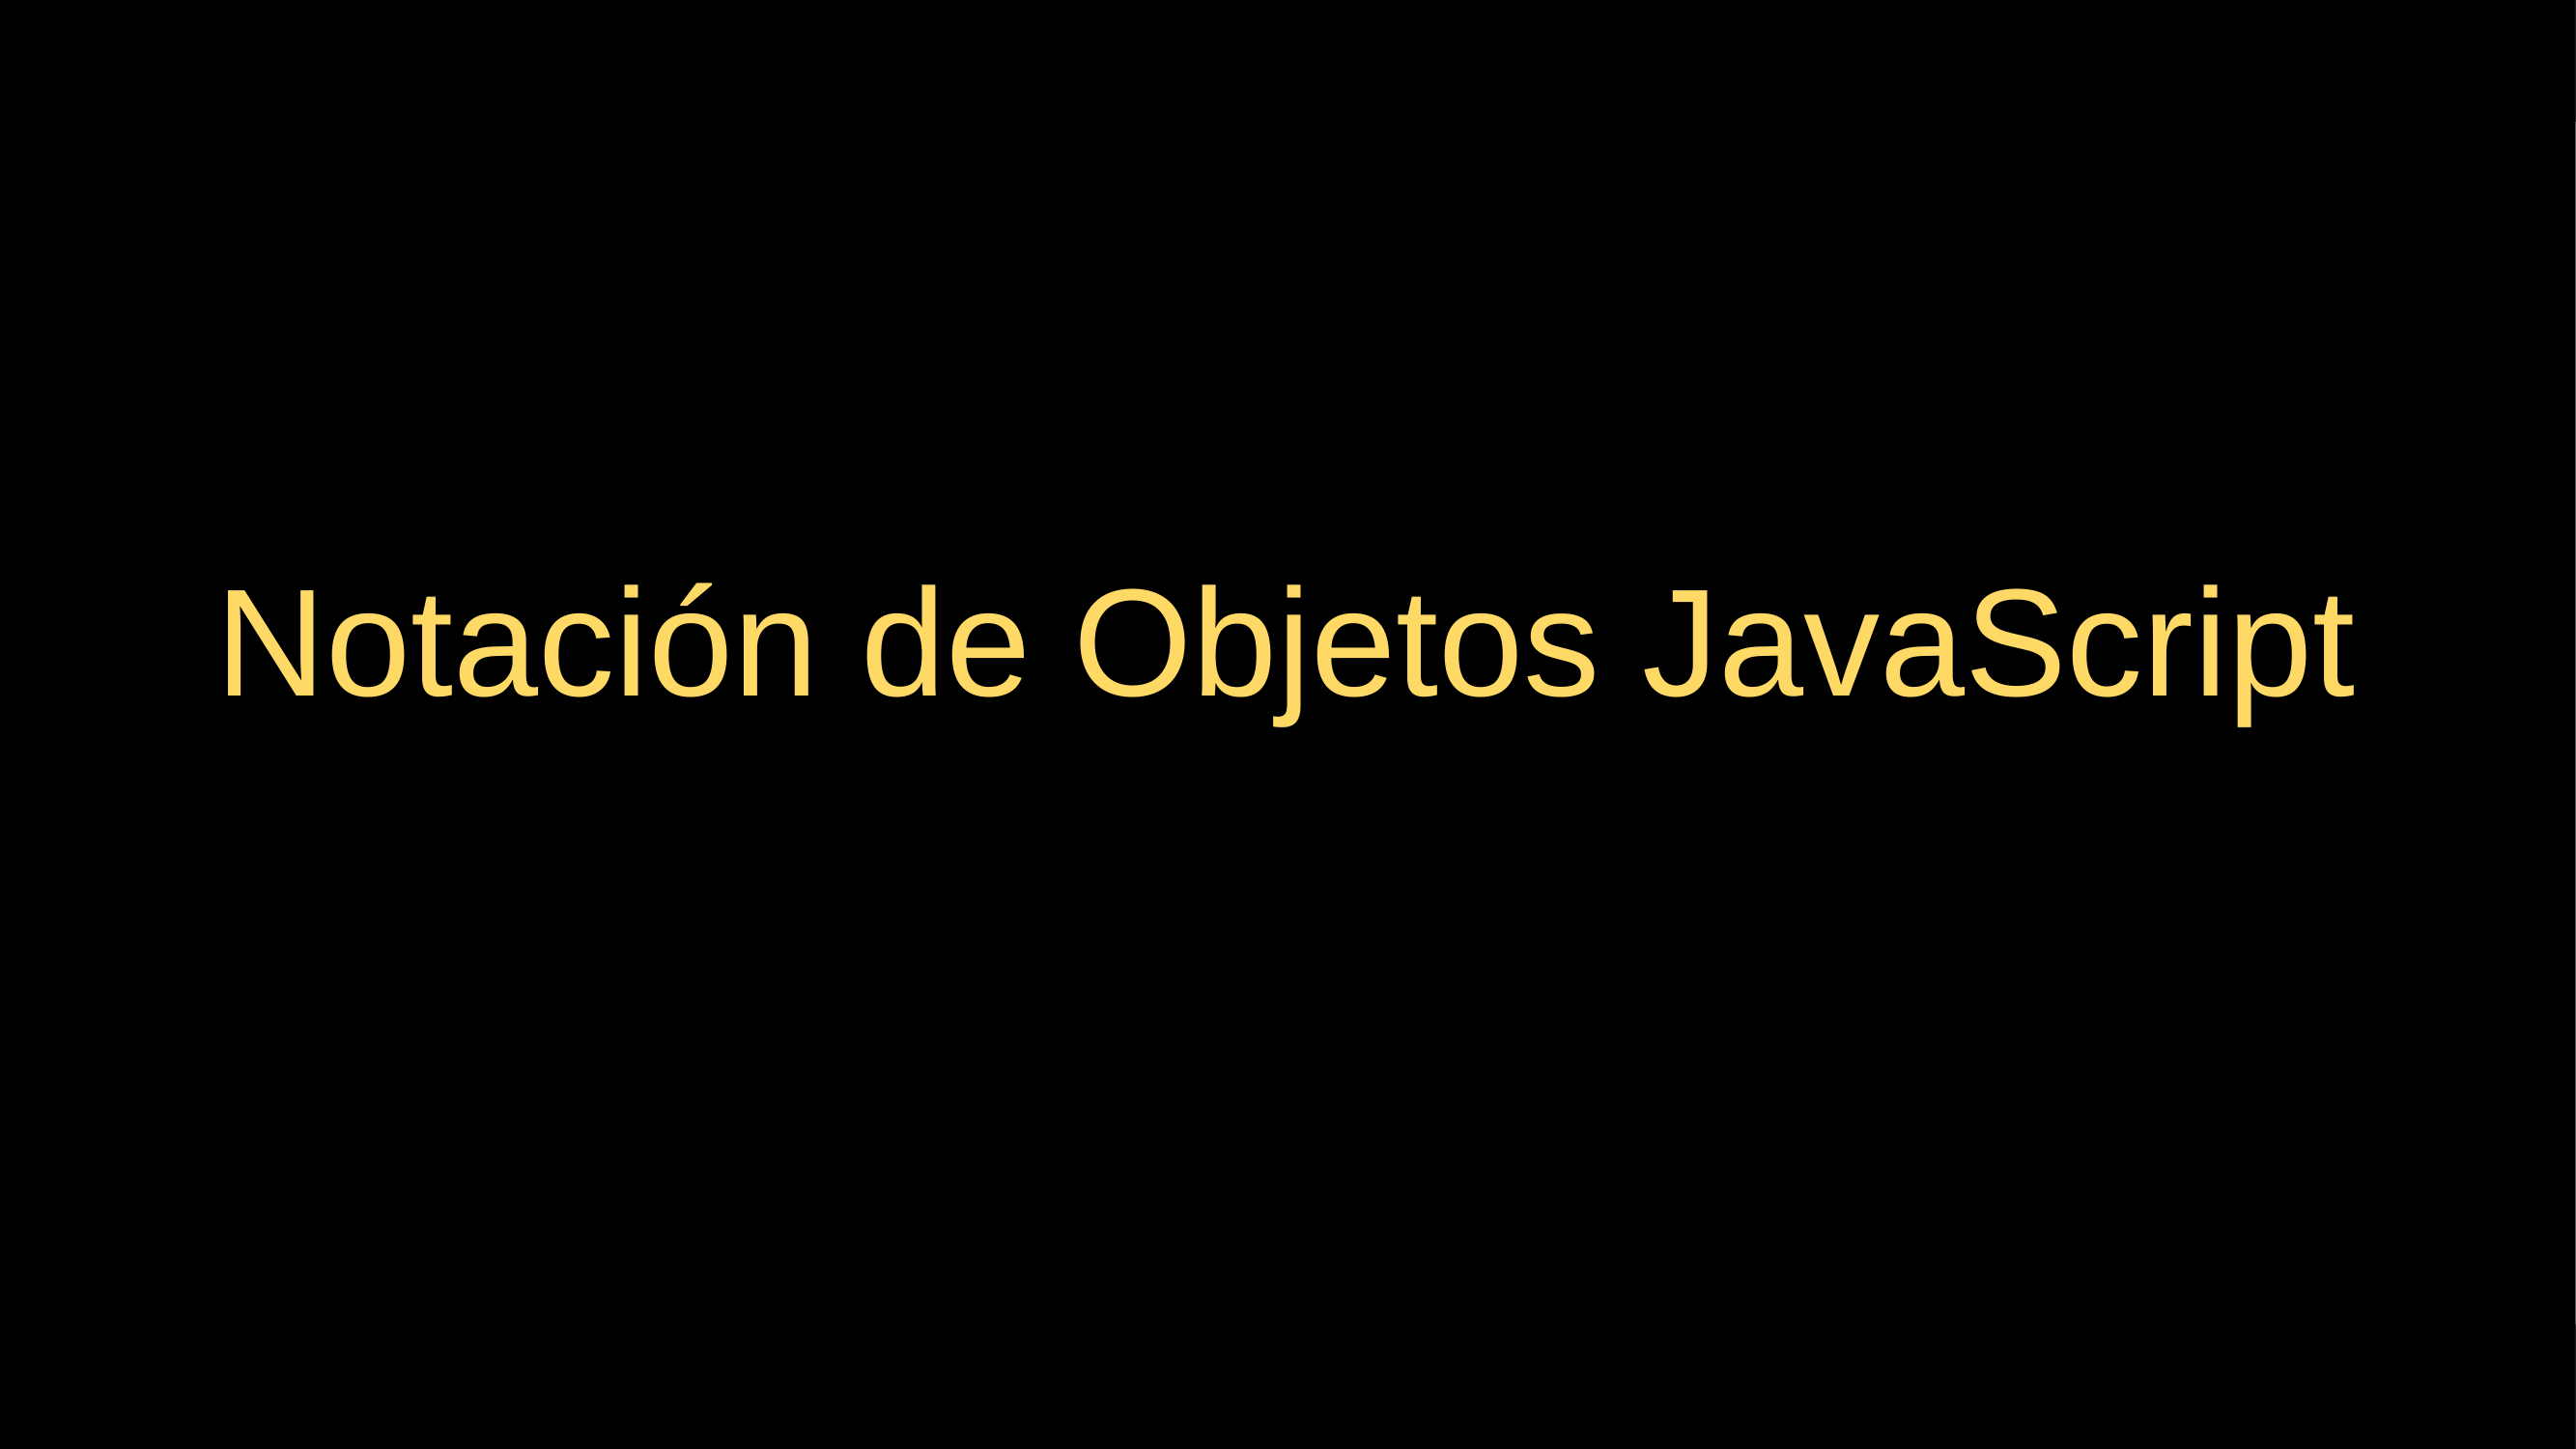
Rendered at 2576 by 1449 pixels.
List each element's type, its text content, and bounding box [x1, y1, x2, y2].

title Notación de Objetos JavaScript [183, 243, 2391, 733]
